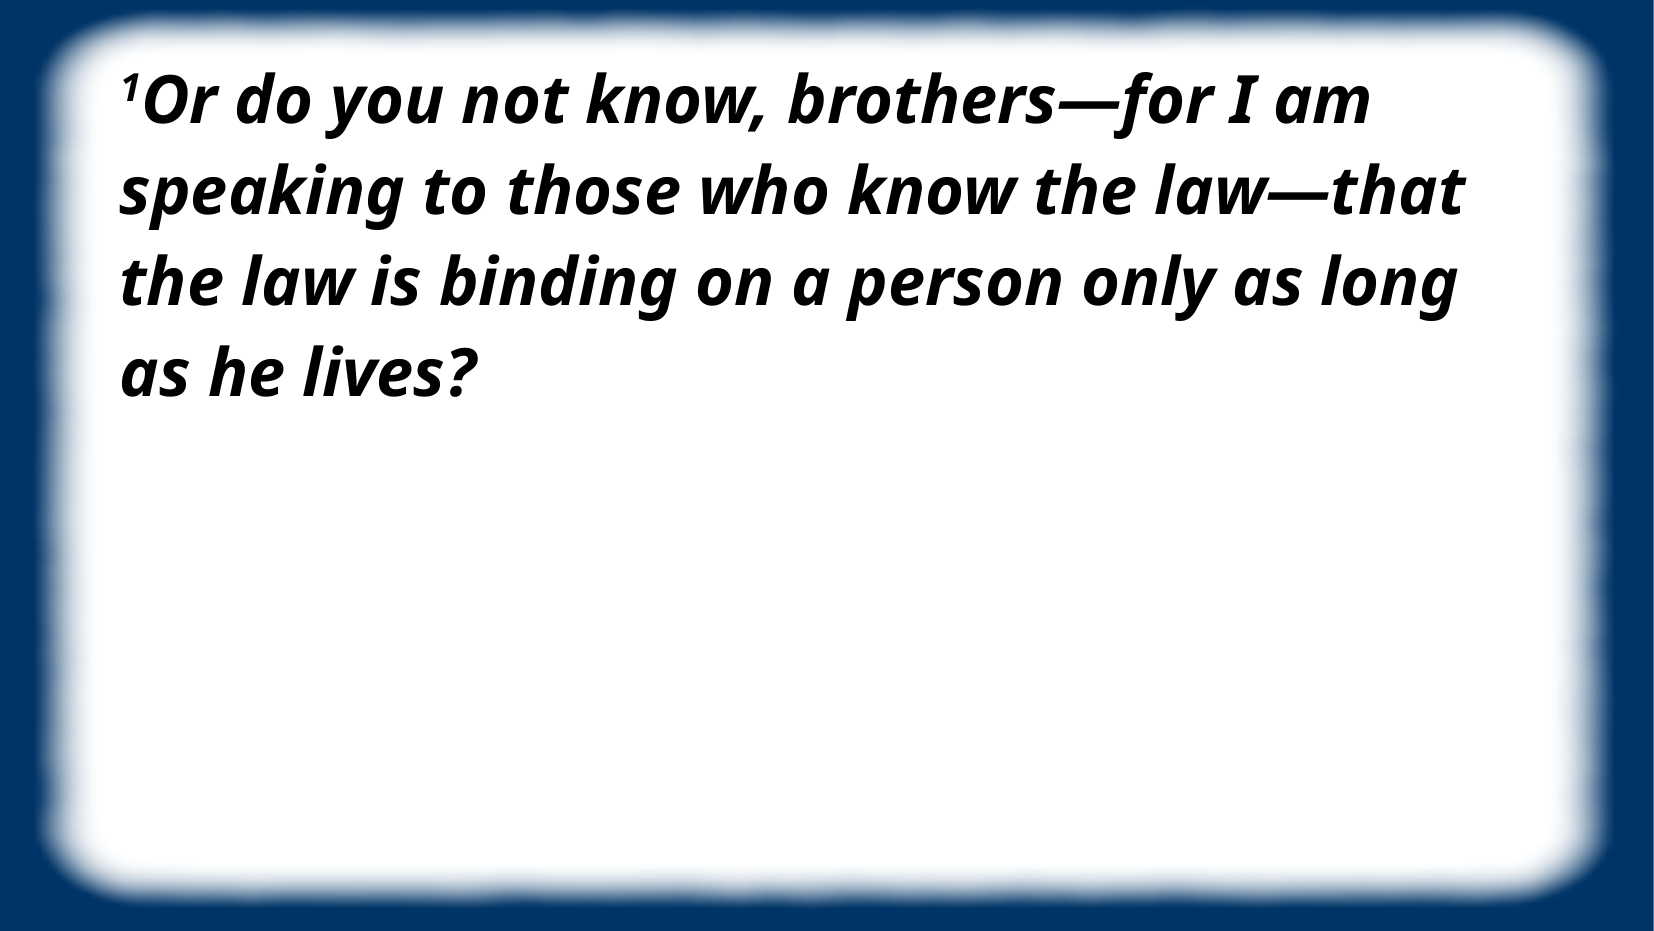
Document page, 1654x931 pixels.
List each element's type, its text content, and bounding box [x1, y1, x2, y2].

picture [0, 0, 1654, 931]
text_box 1Or do you not know, brothers—for I am speaking to those who know the law—that the law is binding on a person only as long as he lives? [105, 45, 1546, 415]
